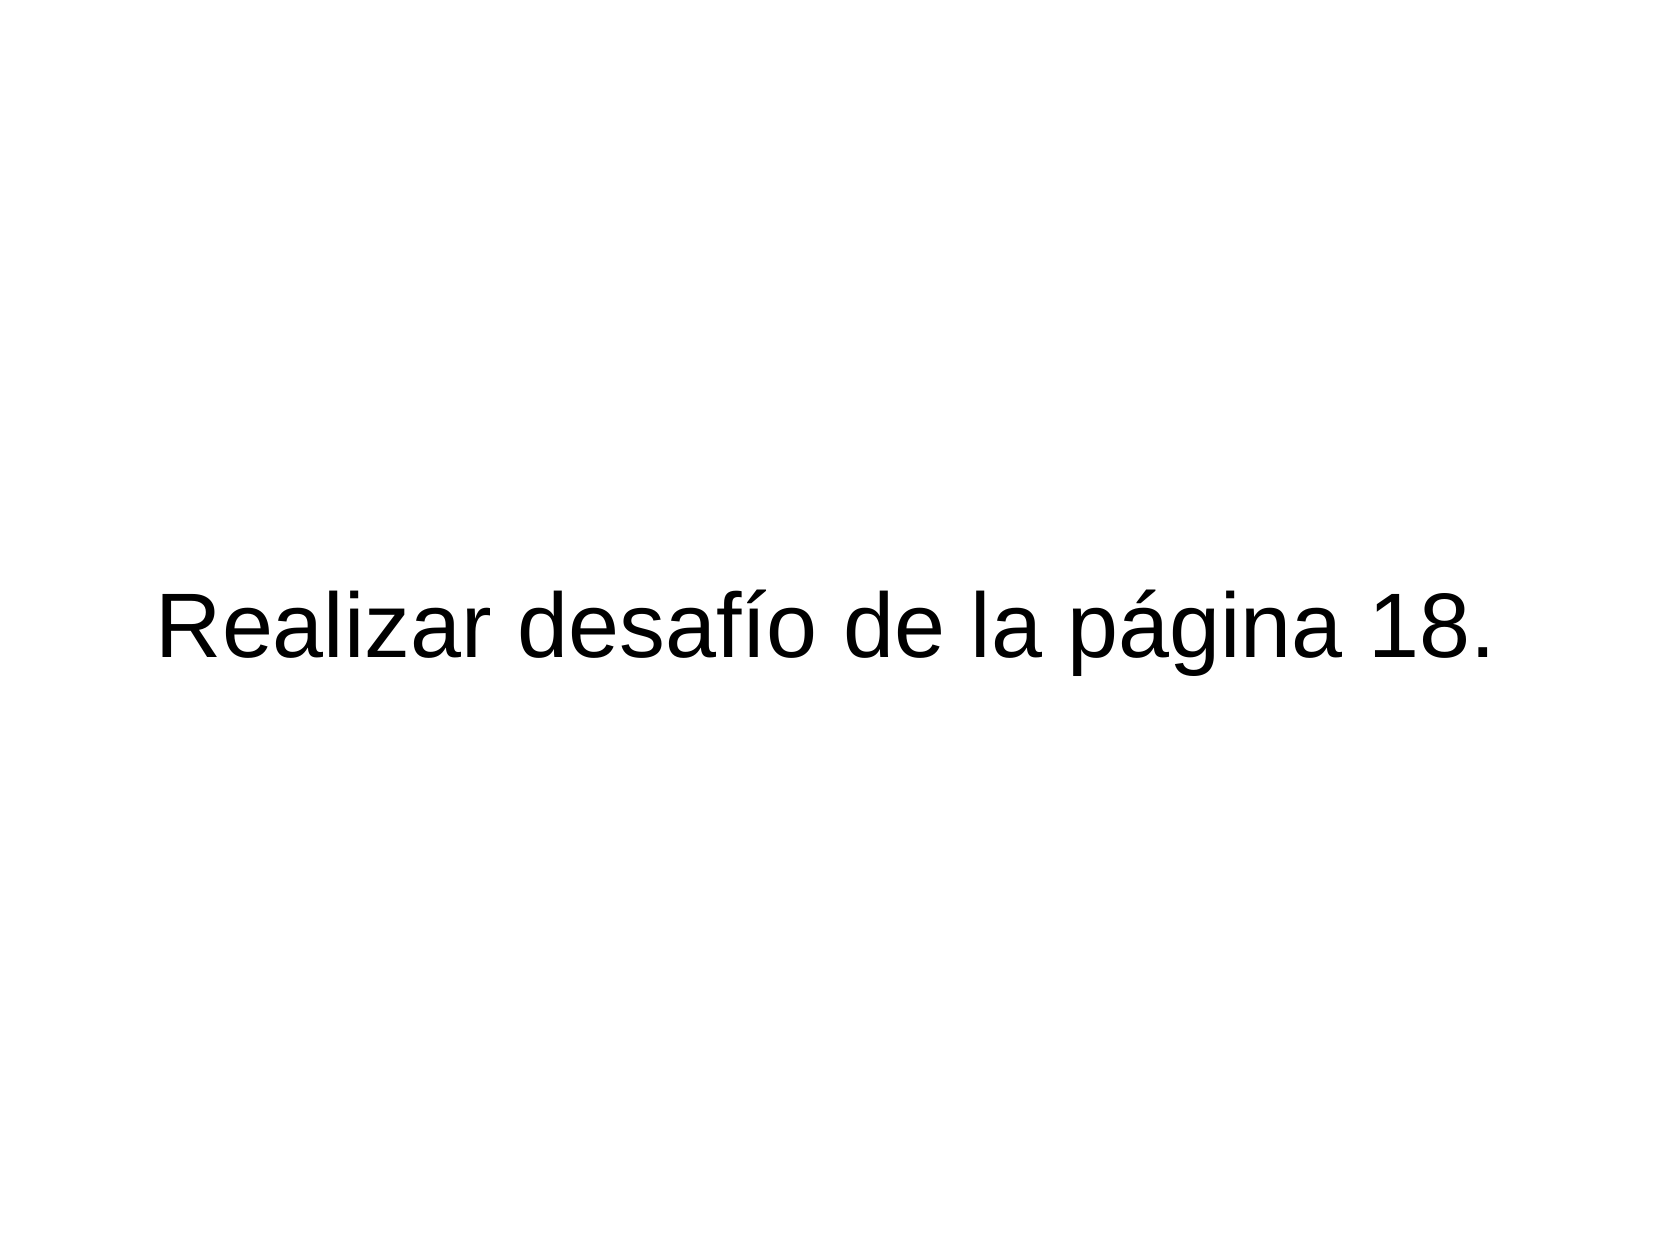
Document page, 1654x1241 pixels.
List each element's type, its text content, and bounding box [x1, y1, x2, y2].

title Realizar desafío de la página 18. [82, 521, 1571, 729]
